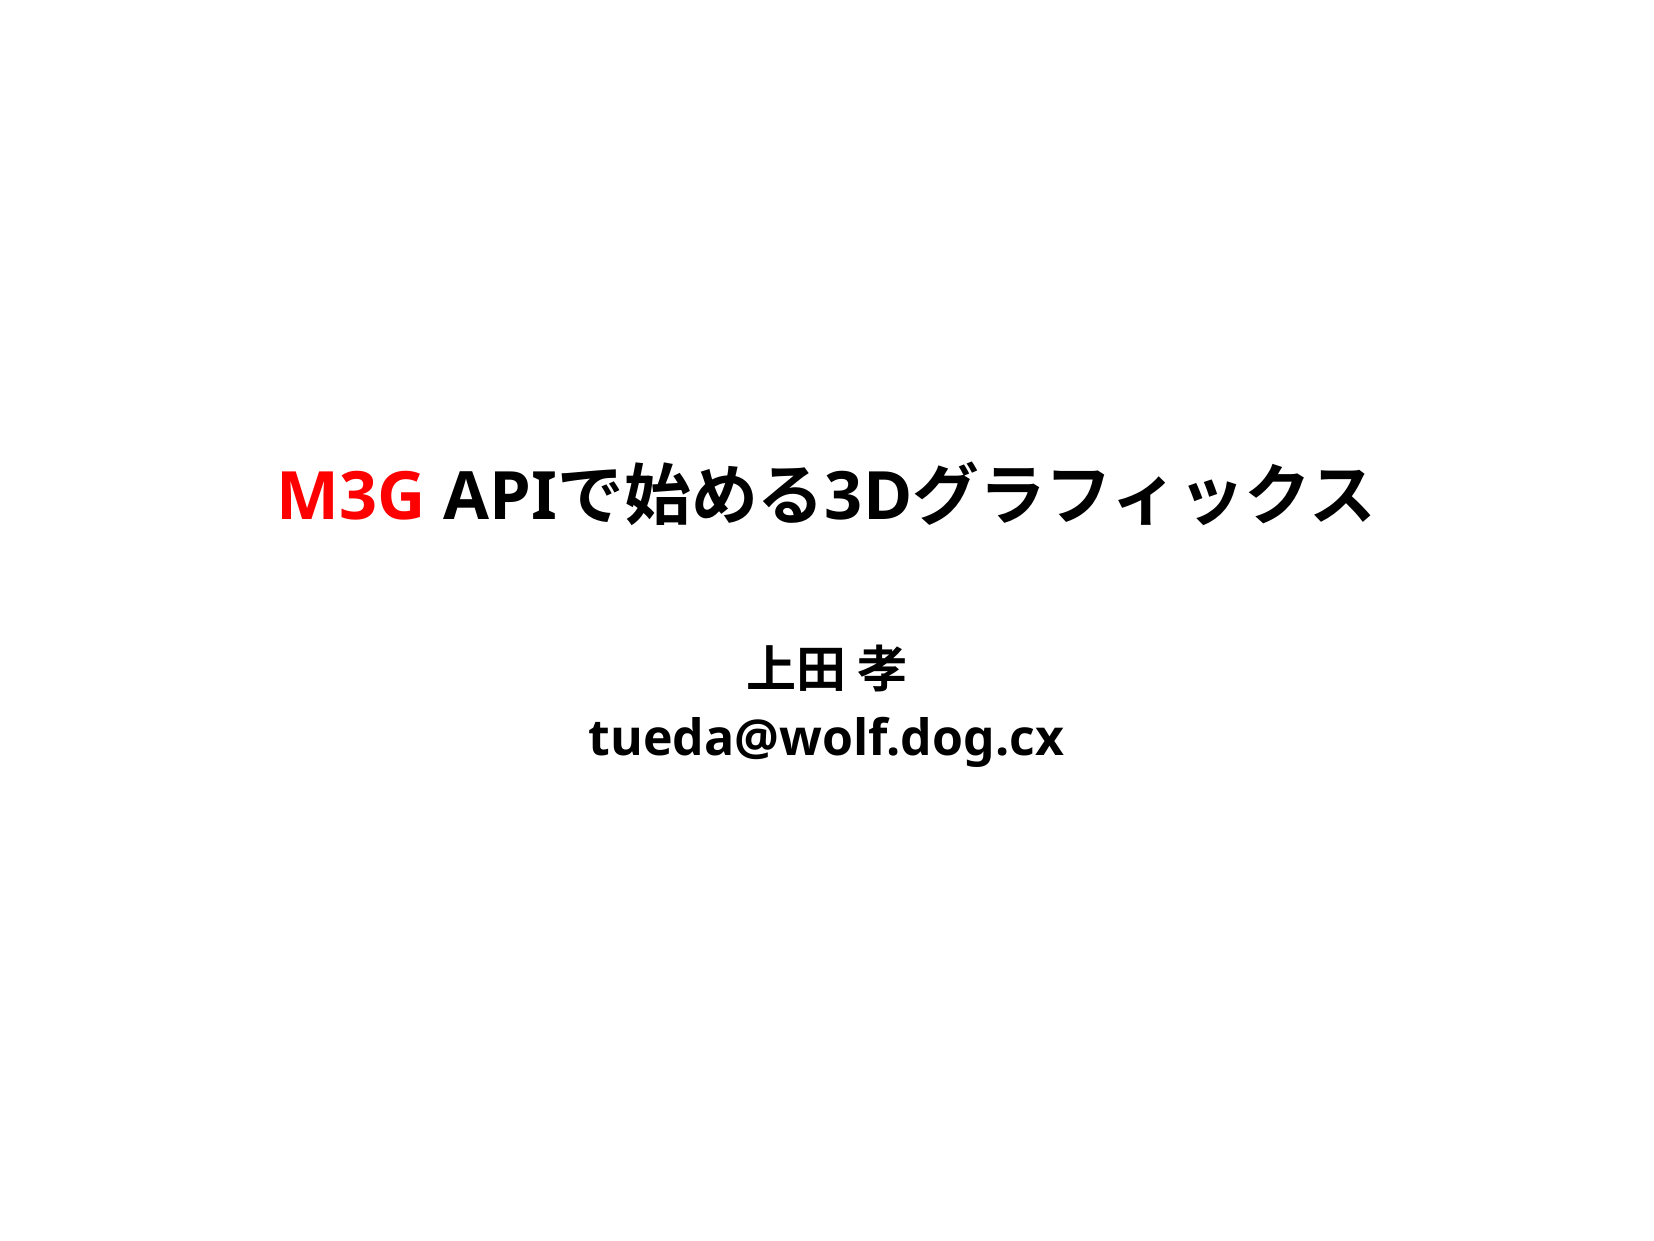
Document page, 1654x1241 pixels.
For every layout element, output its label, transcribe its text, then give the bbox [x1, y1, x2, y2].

subtitle M3G APIで始める3Dグラフィックス 上田 孝 tueda@wolf.dog.cx [82, 103, 1571, 1109]
